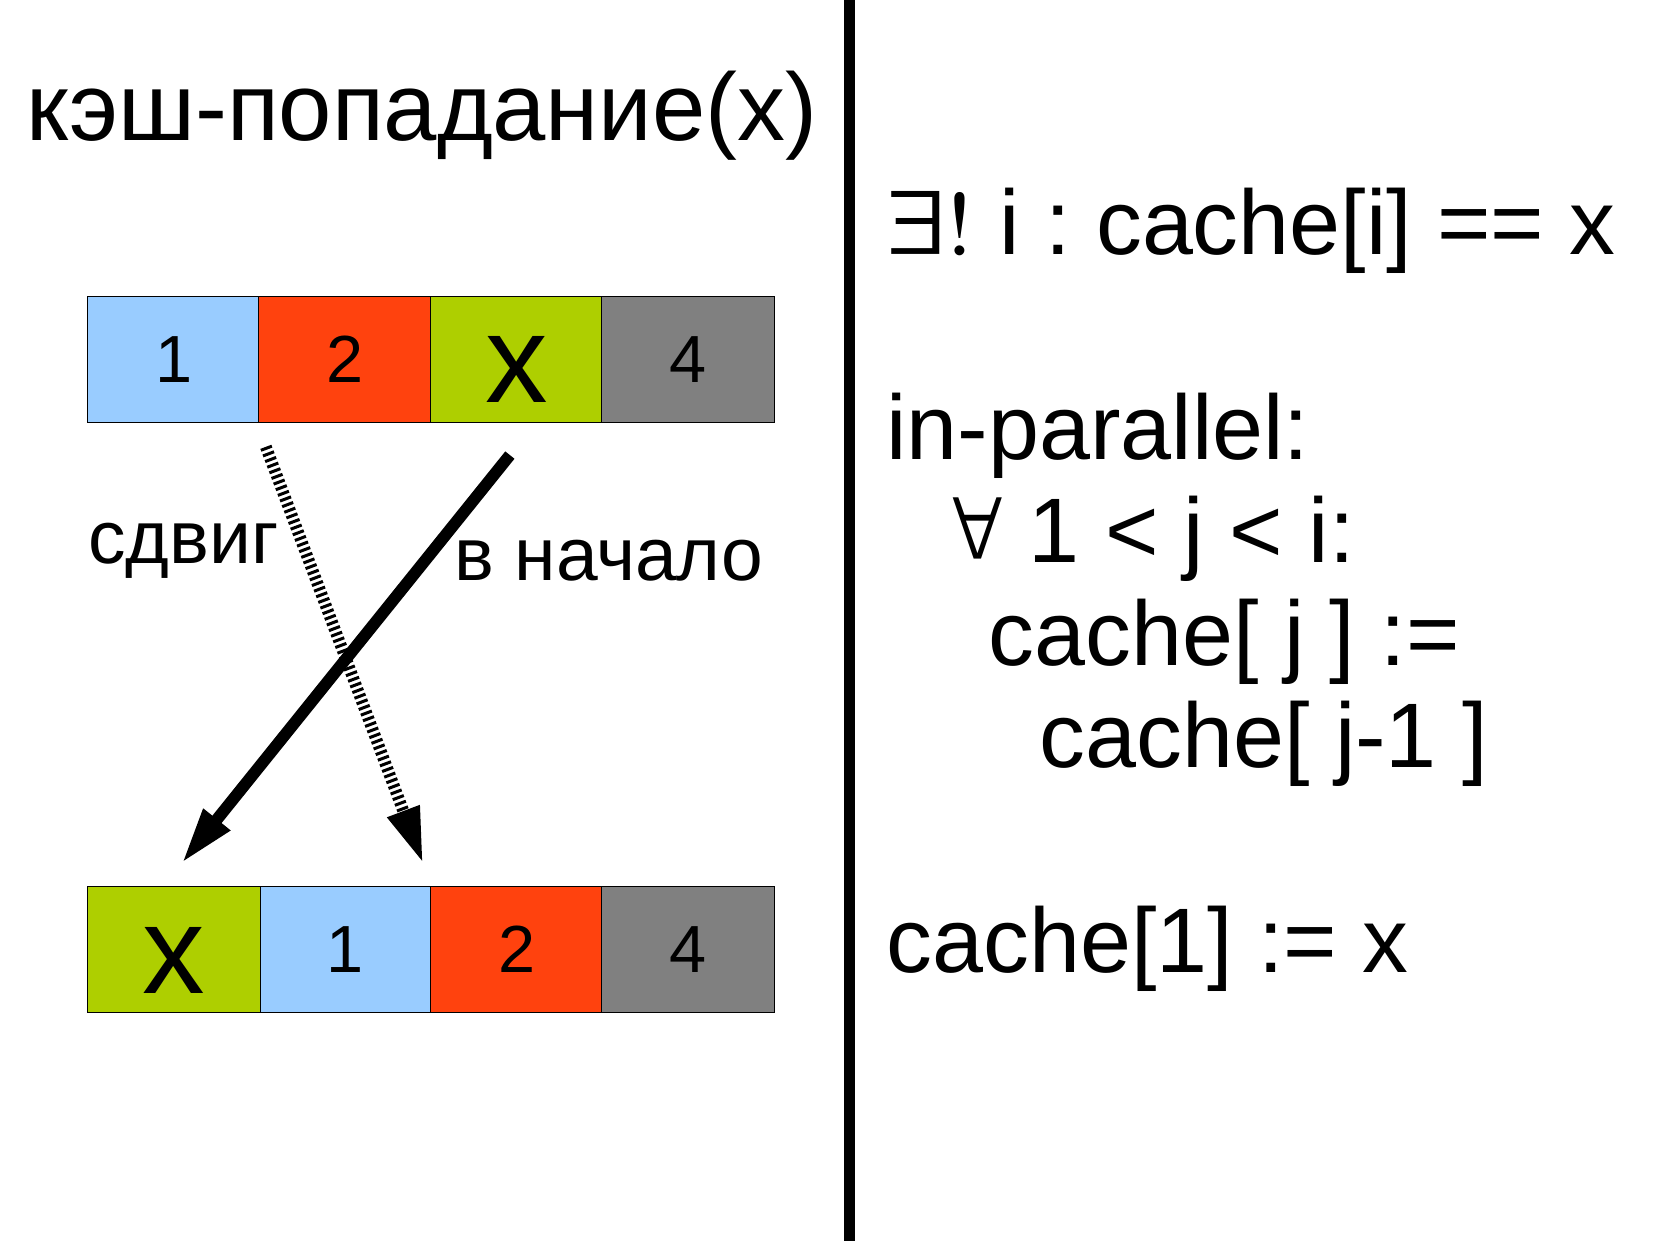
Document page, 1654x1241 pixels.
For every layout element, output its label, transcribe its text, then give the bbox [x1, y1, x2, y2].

text_box 2 [430, 886, 601, 1013]
text_box 2 [258, 296, 430, 423]
text_box x [430, 296, 601, 423]
text_box кэш-попадание(x) [11, 45, 833, 168]
text_box x [87, 886, 261, 1013]
text_box 4 [601, 296, 775, 423]
text_box ! i : cache[i] == x in-parallel:  1 < j < i: cache[ j ] := cache[ j-1 ] cache[1] := x [871, 164, 1626, 1020]
text_box в начало [439, 505, 779, 605]
text_box 1 [87, 296, 258, 423]
text_box 4 [601, 886, 775, 1013]
text_box 1 [261, 886, 430, 1013]
text_box сдвиг [73, 487, 294, 587]
